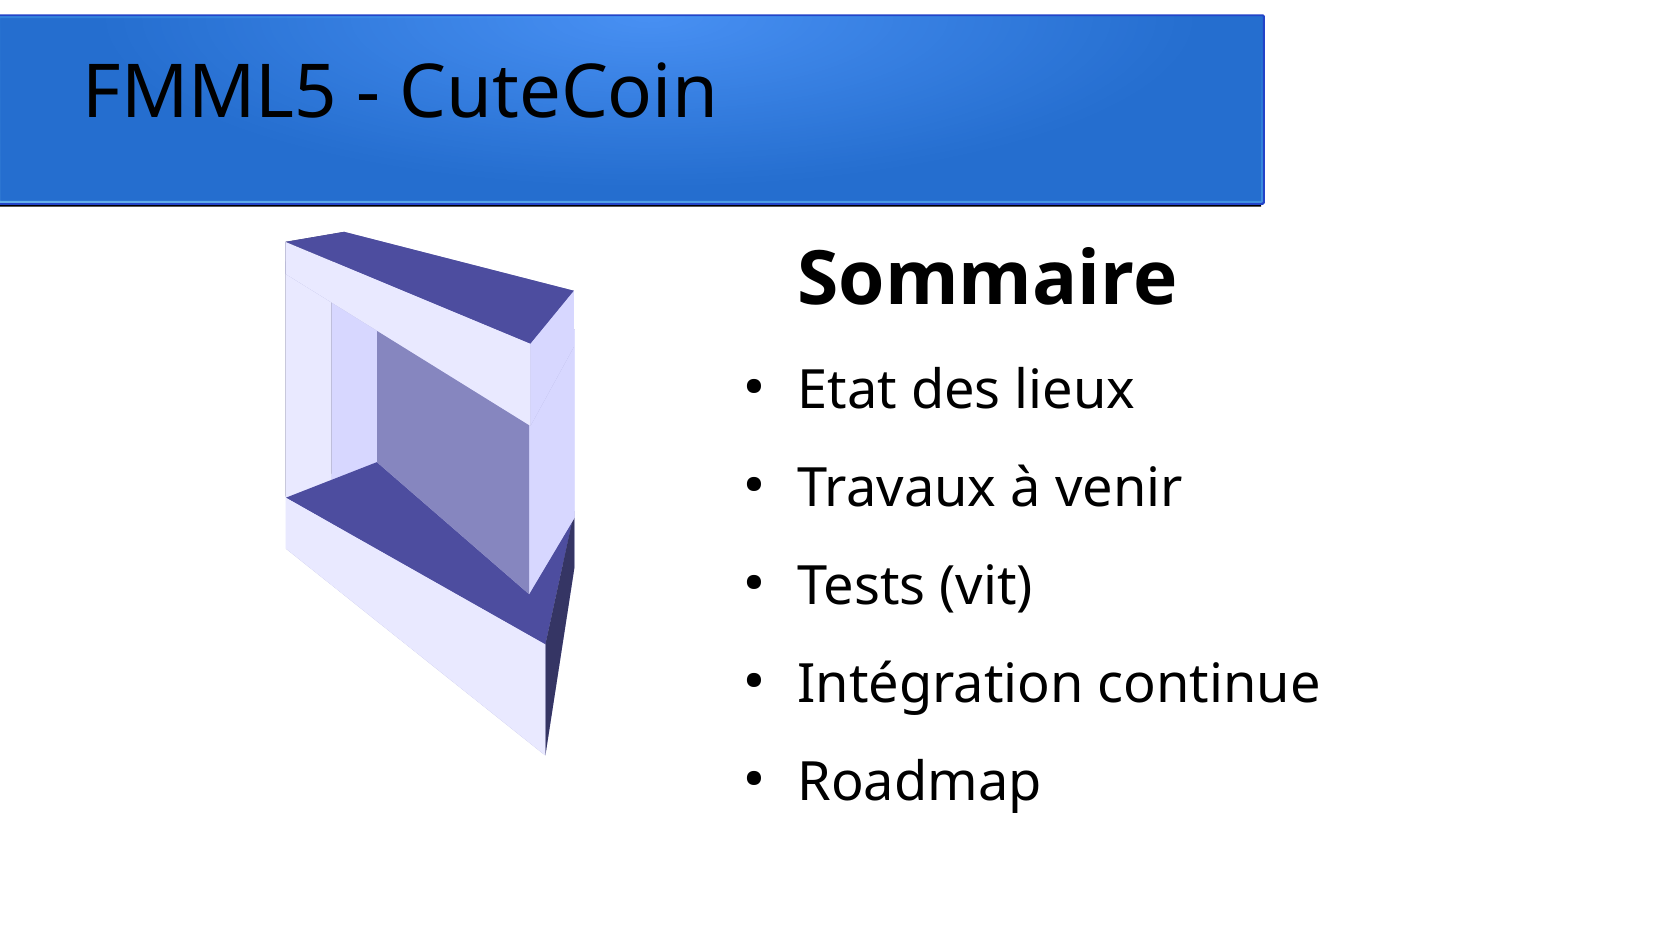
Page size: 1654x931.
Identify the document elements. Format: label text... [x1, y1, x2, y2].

picture [176, 224, 716, 764]
title FMML5 - CuteCoin [82, 35, 1571, 142]
list Sommaire Etat des lieux Travaux à venir Tests (vit) Intégration continue Roadmap [726, 224, 1453, 827]
